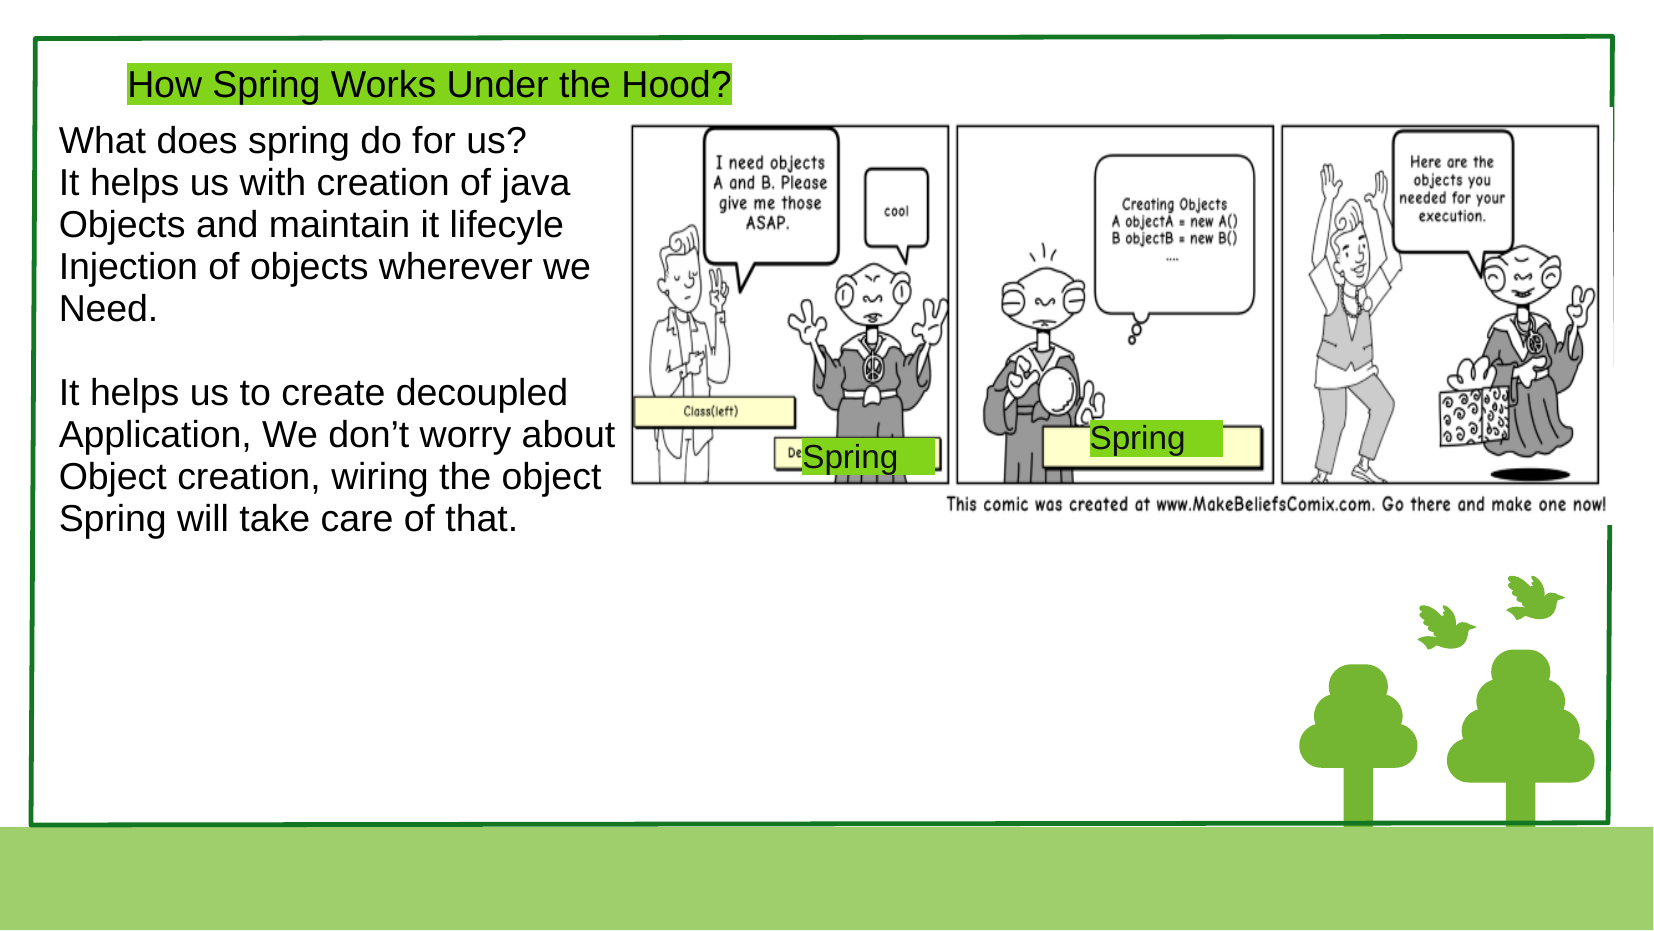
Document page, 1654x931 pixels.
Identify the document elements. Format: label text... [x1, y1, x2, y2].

text_box How Spring Works Under the Hood? [112, 55, 861, 112]
picture [617, 107, 1613, 526]
text_box Spring [787, 430, 976, 488]
text_box What does spring do for us? It helps us with creation of java Objects and maintain it lifecyle Injection of objects wherever we Need. It helps us to create decoupled Application, We don’t worry about Object creation, wiring the object Spring will take care of that. [43, 112, 632, 674]
text_box Spring [1074, 412, 1313, 488]
